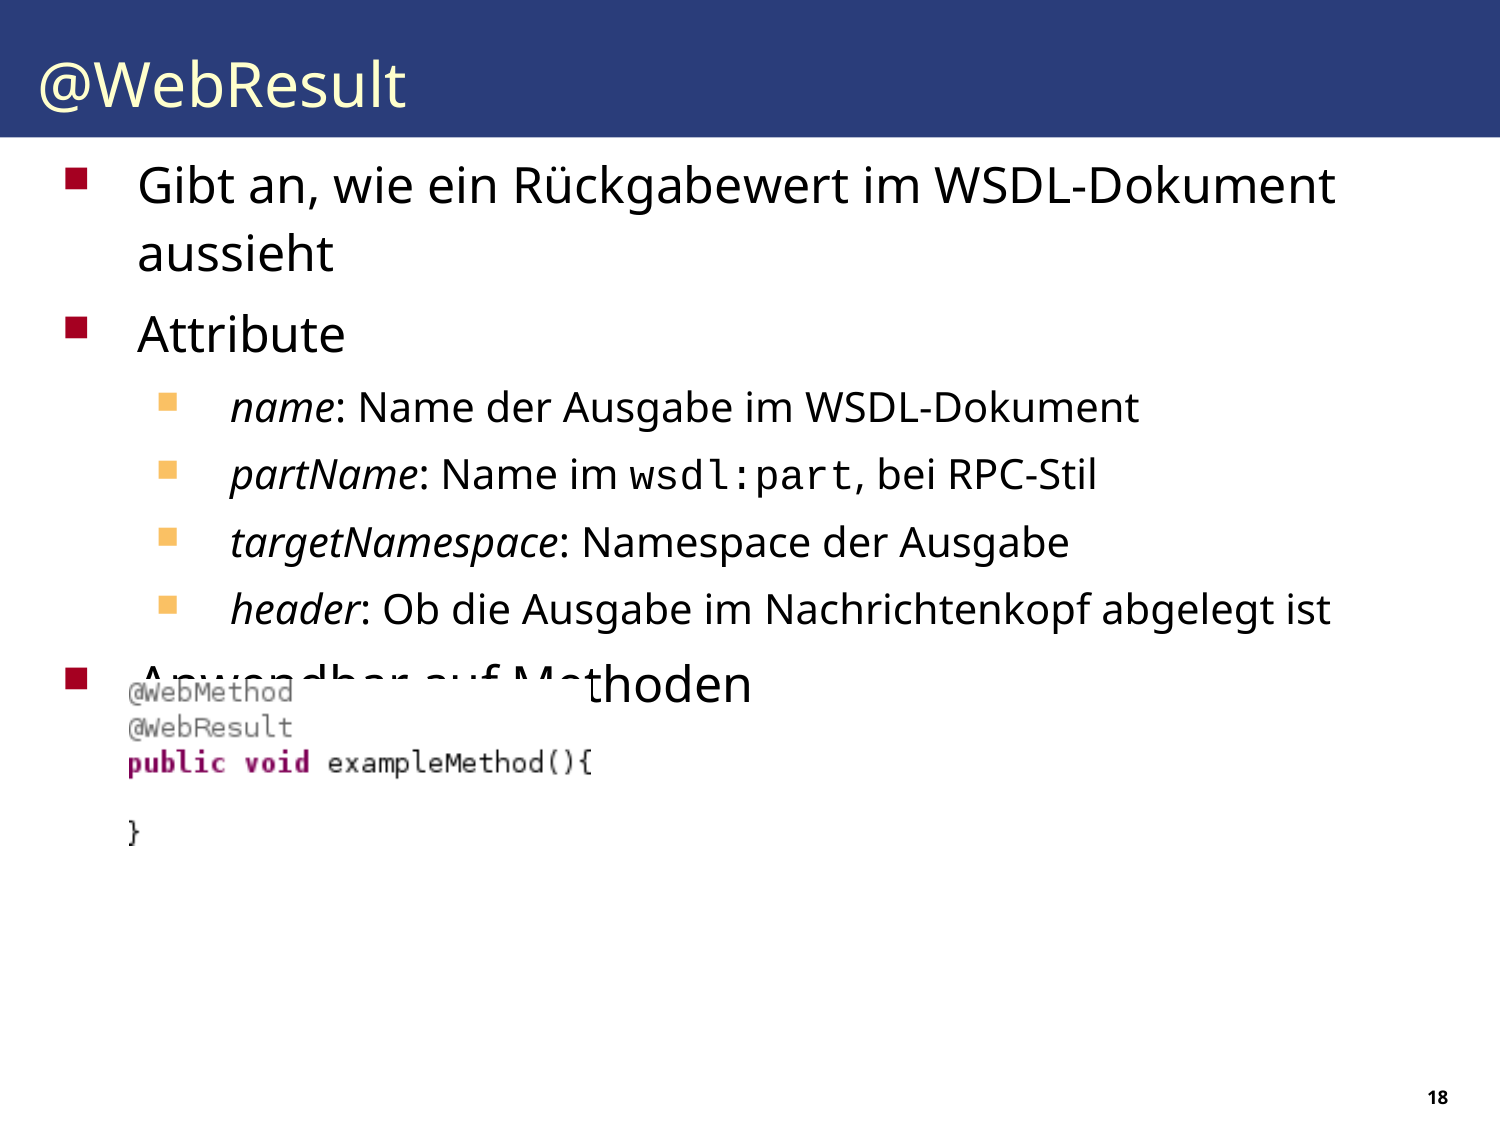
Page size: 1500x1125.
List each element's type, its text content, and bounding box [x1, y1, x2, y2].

text_box @WebResult [37, 0, 1476, 166]
picture [129, 679, 591, 846]
text_box 18 [1412, 1077, 1500, 1117]
list Gibt an, wie ein Rückgabewert im WSDL-Dokument aussieht Attribute name: Name der Ausgabe im WSDL-Dokument partName: Name im wsdl:part, bei RPC-Stil targetNamespace: Namespace der Ausgabe header: Ob die Ausgabe im Nachrichtenkopf abgelegt ist Anwendbar auf Methoden [62, 166, 1449, 1072]
